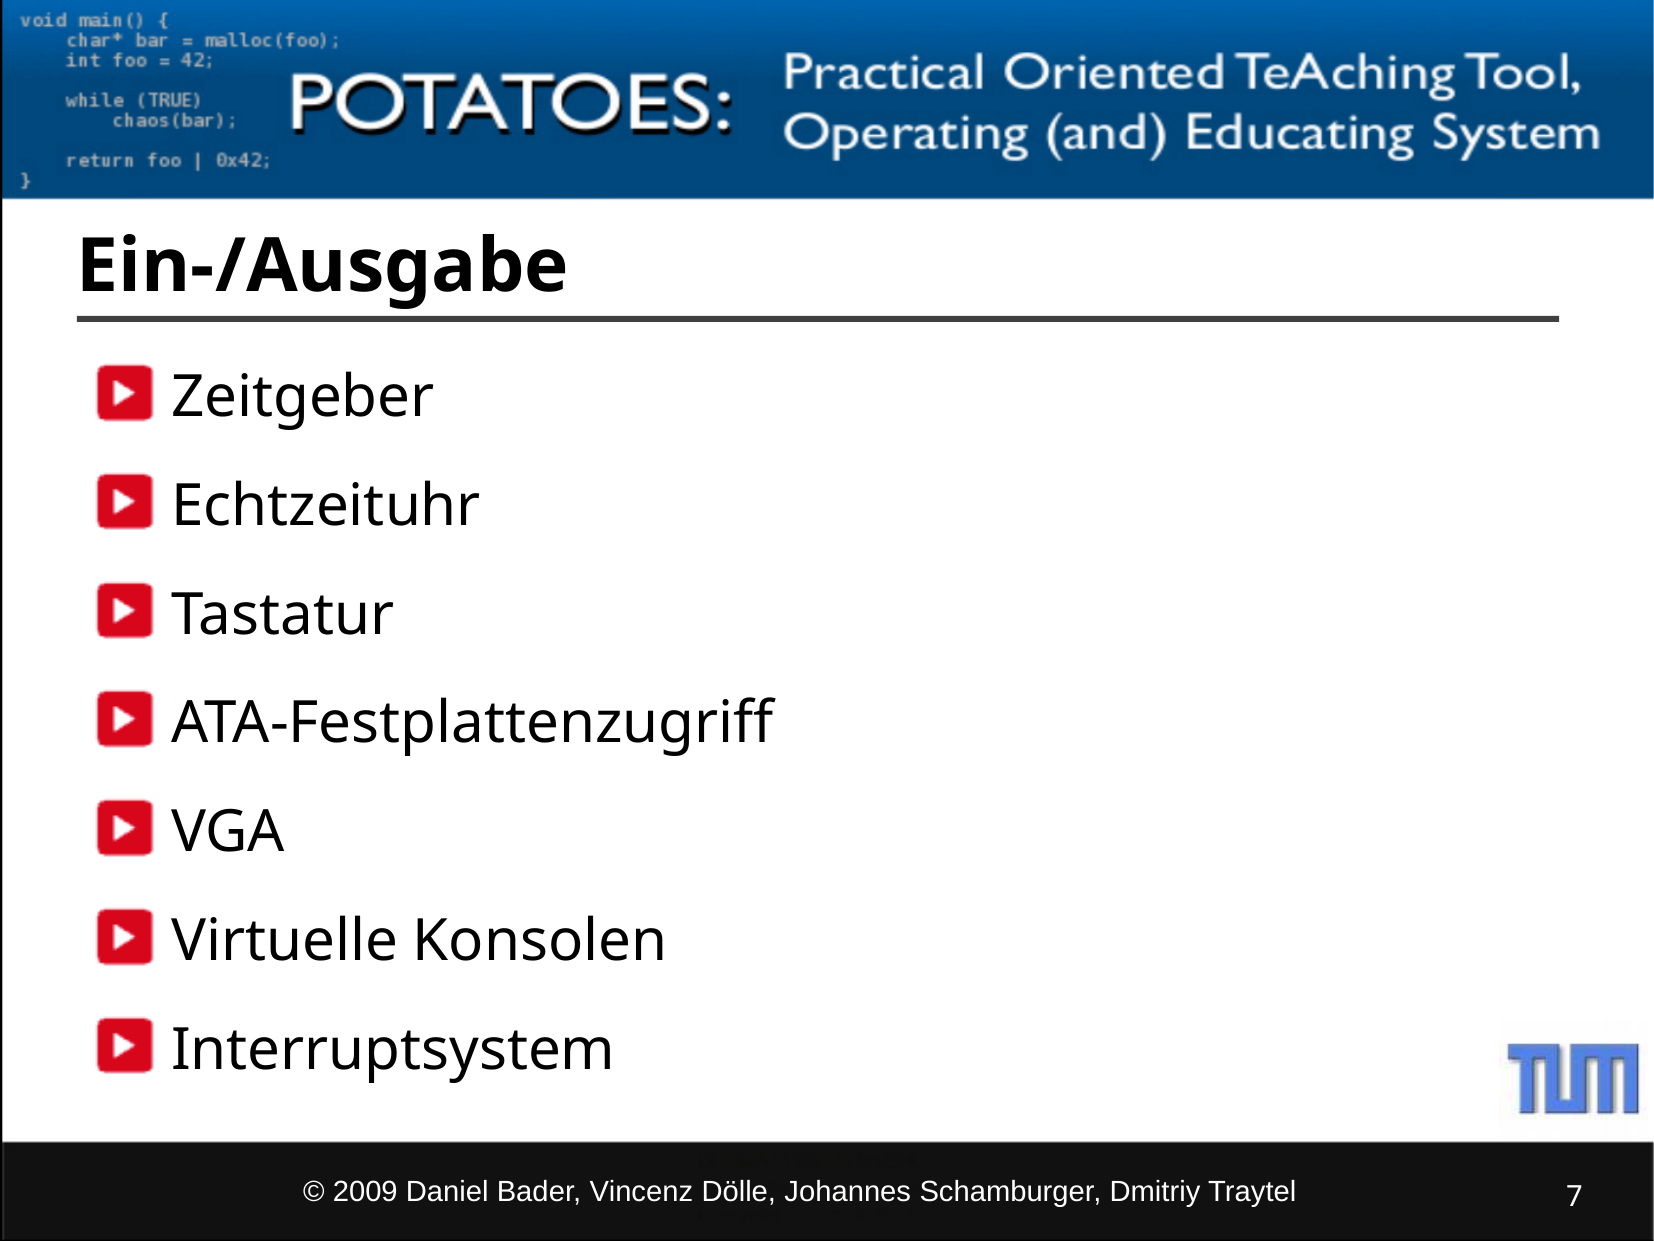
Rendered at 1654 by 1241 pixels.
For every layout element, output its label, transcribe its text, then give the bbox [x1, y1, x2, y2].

list Zeitgeber Echtzeituhr Tastatur ATA-Festplattenzugriff VGA Virtuelle Konsolen Interruptsystem [76, 354, 1565, 1149]
picture [0, 0, 1654, 1241]
title Ein-/Ausgabe [76, 219, 1565, 307]
